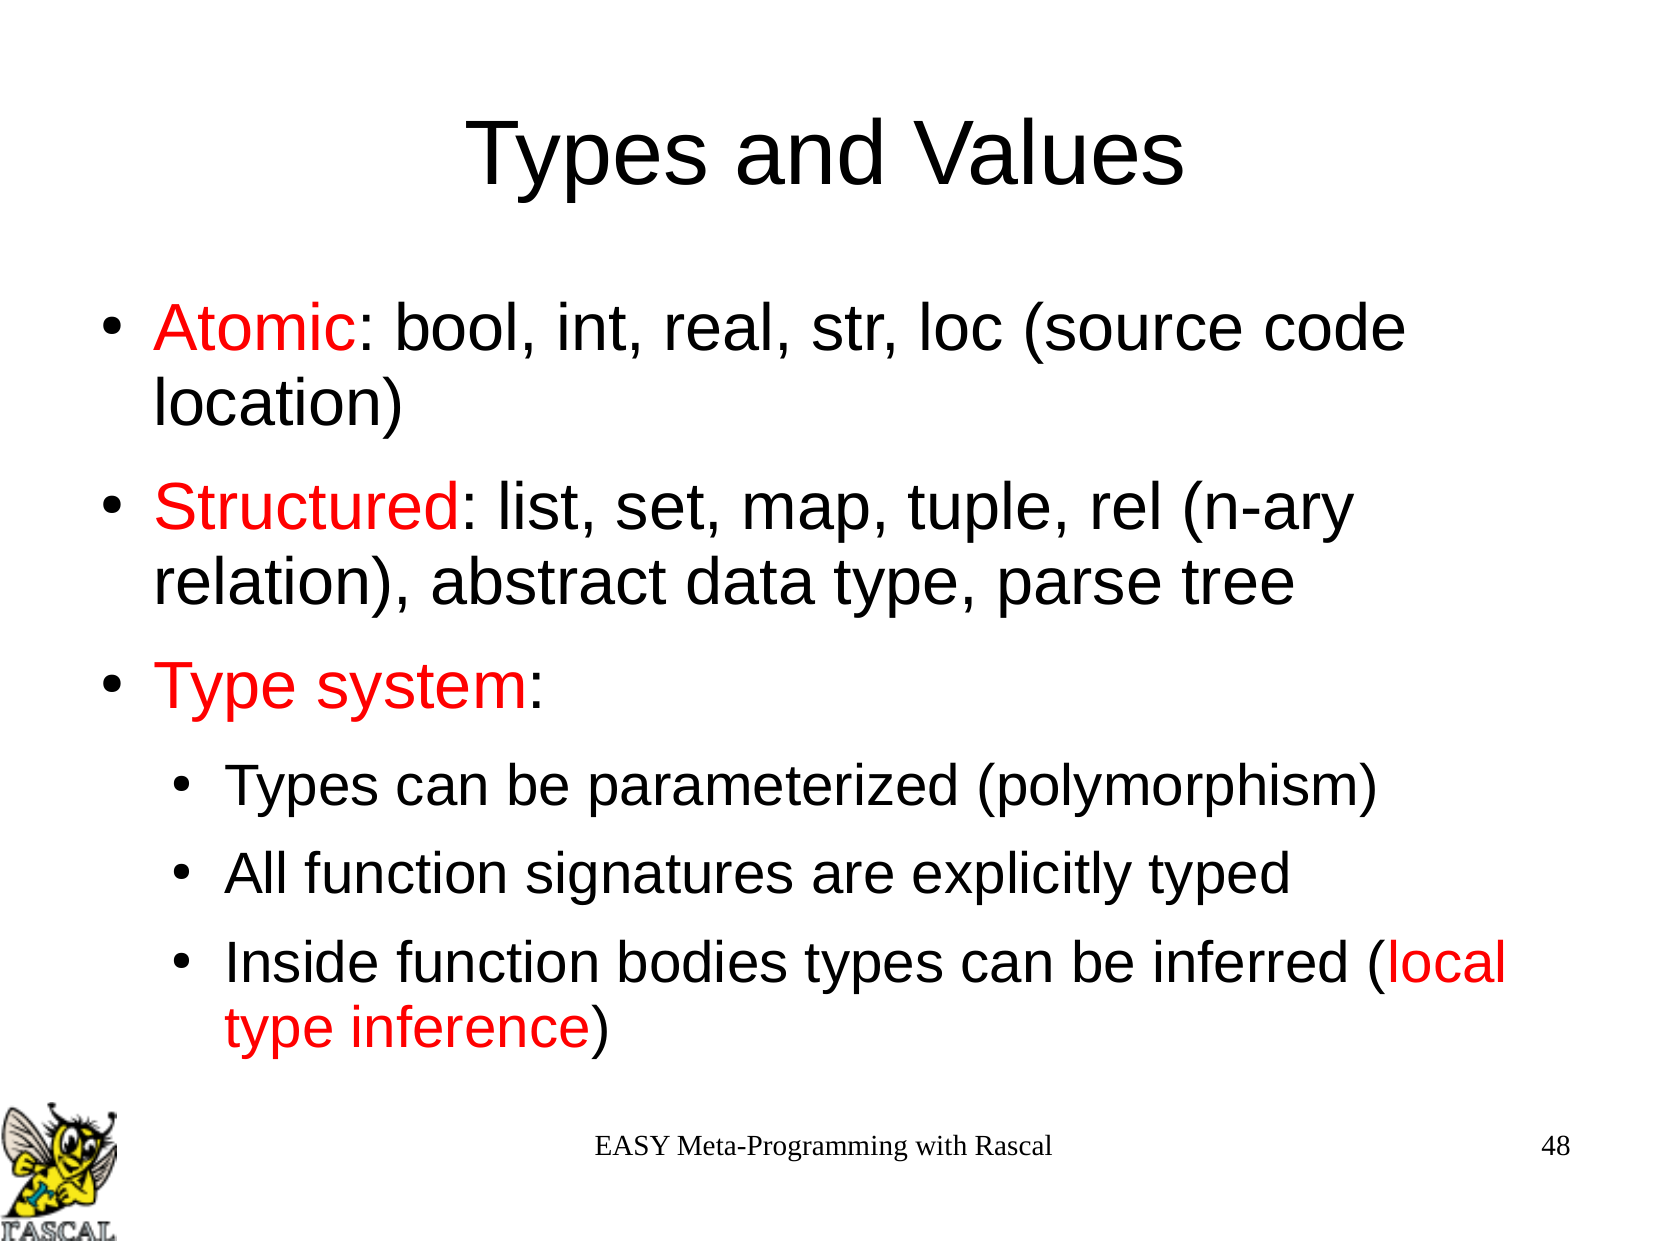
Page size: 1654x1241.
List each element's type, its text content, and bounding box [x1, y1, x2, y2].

title Types and Values [82, 56, 1571, 249]
picture [0, 1102, 117, 1241]
list Atomic: bool, int, real, str, loc (source code location) Structured: list, set, map, tuple, rel (n-ary relation), abstract data type, parse tree Type system: Types can be parameterized (polymorphism) All function signatures are explicitly typed Inside function bodies types can be inferred (local type inference) [82, 290, 1571, 1109]
